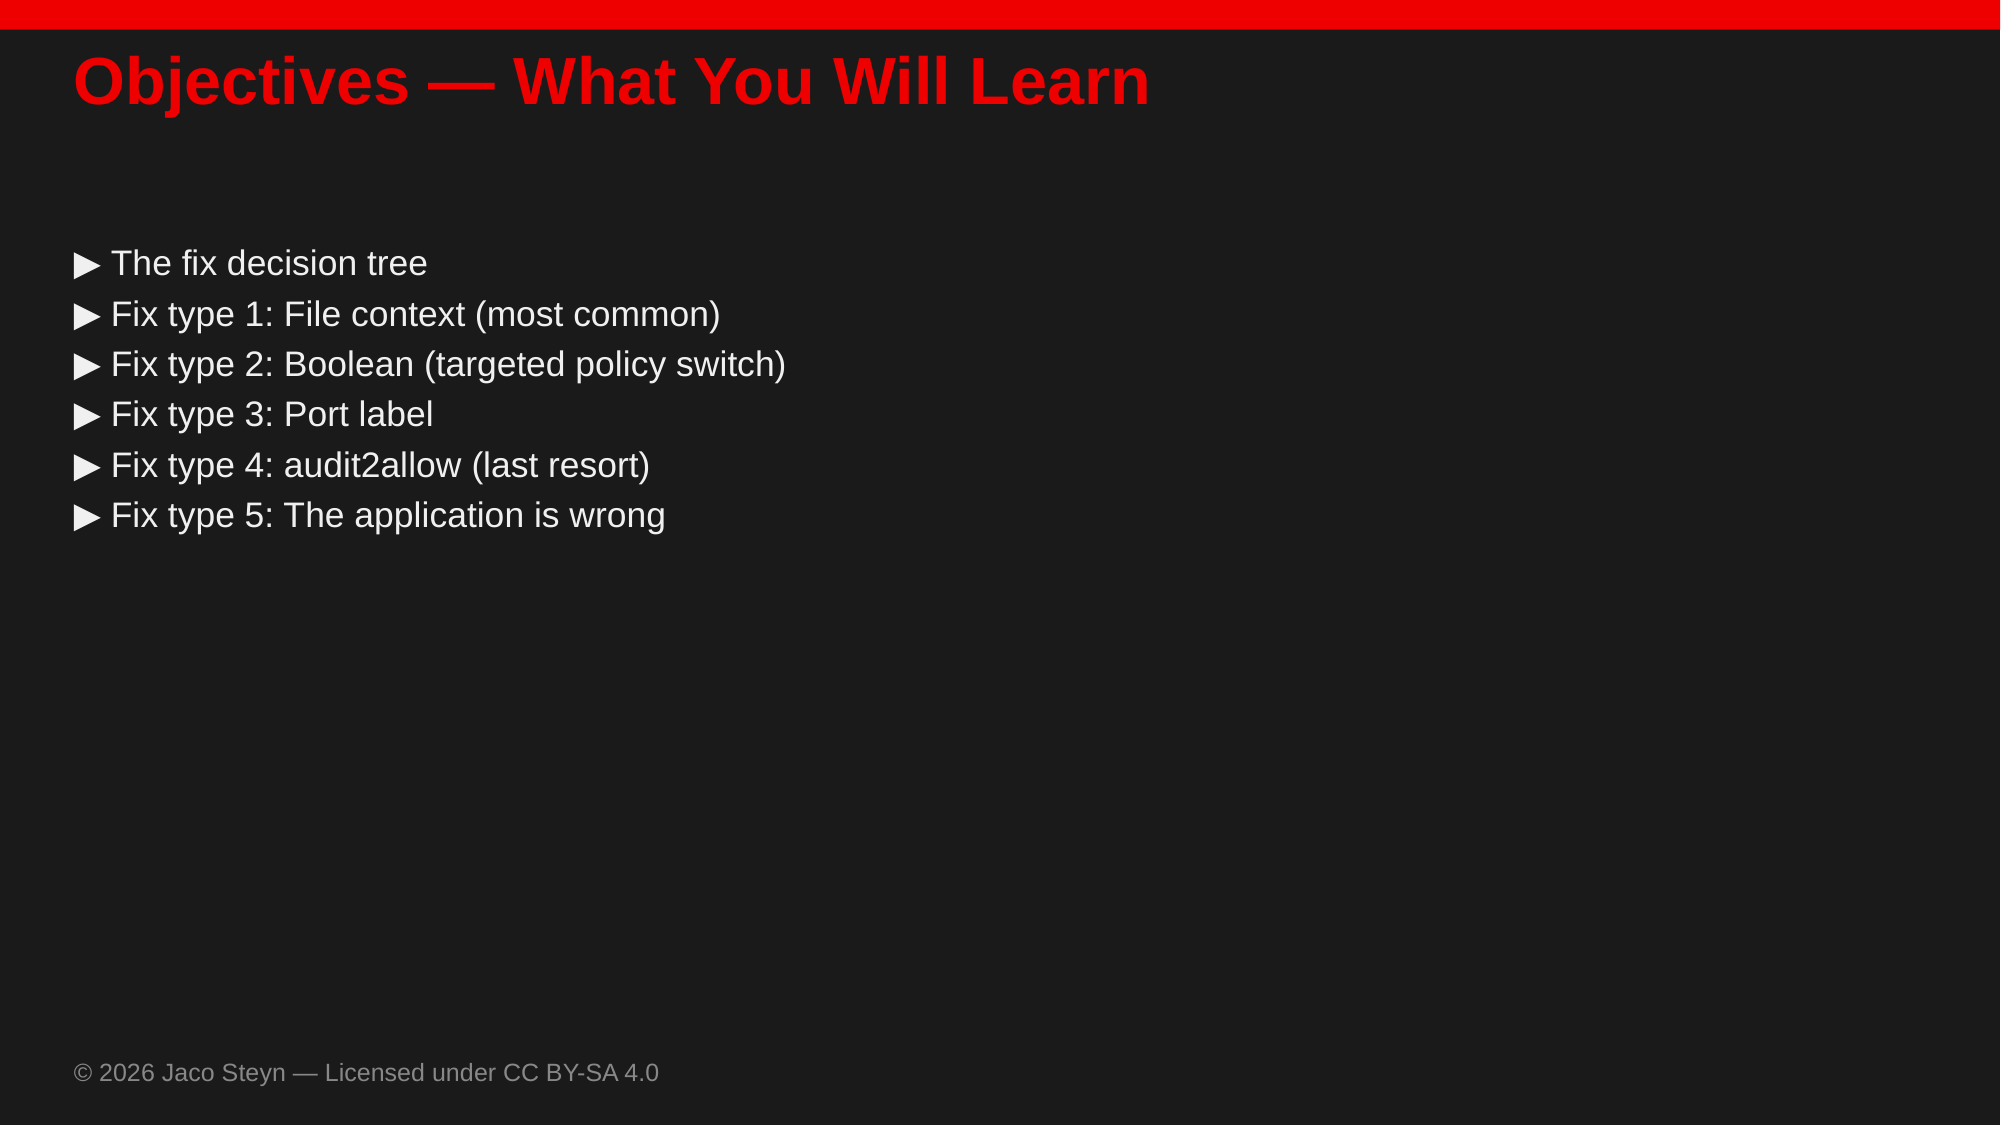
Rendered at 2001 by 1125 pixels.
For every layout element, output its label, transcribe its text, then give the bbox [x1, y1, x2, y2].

text_box © 2026 Jaco Steyn — Licensed under CC BY-SA 4.0 [59, 1051, 1942, 1093]
text_box Objectives — What You Will Learn [59, 36, 1942, 208]
text_box ▶ The fix decision tree ▶ Fix type 1: File context (most common) ▶ Fix type 2: Boolean (targeted policy switch) ▶ Fix type 3: Port label ▶ Fix type 4: audit2allow (last resort) ▶ Fix type 5: The application is wrong [59, 236, 1942, 1037]
text_box [0, 0, 2001, 30]
